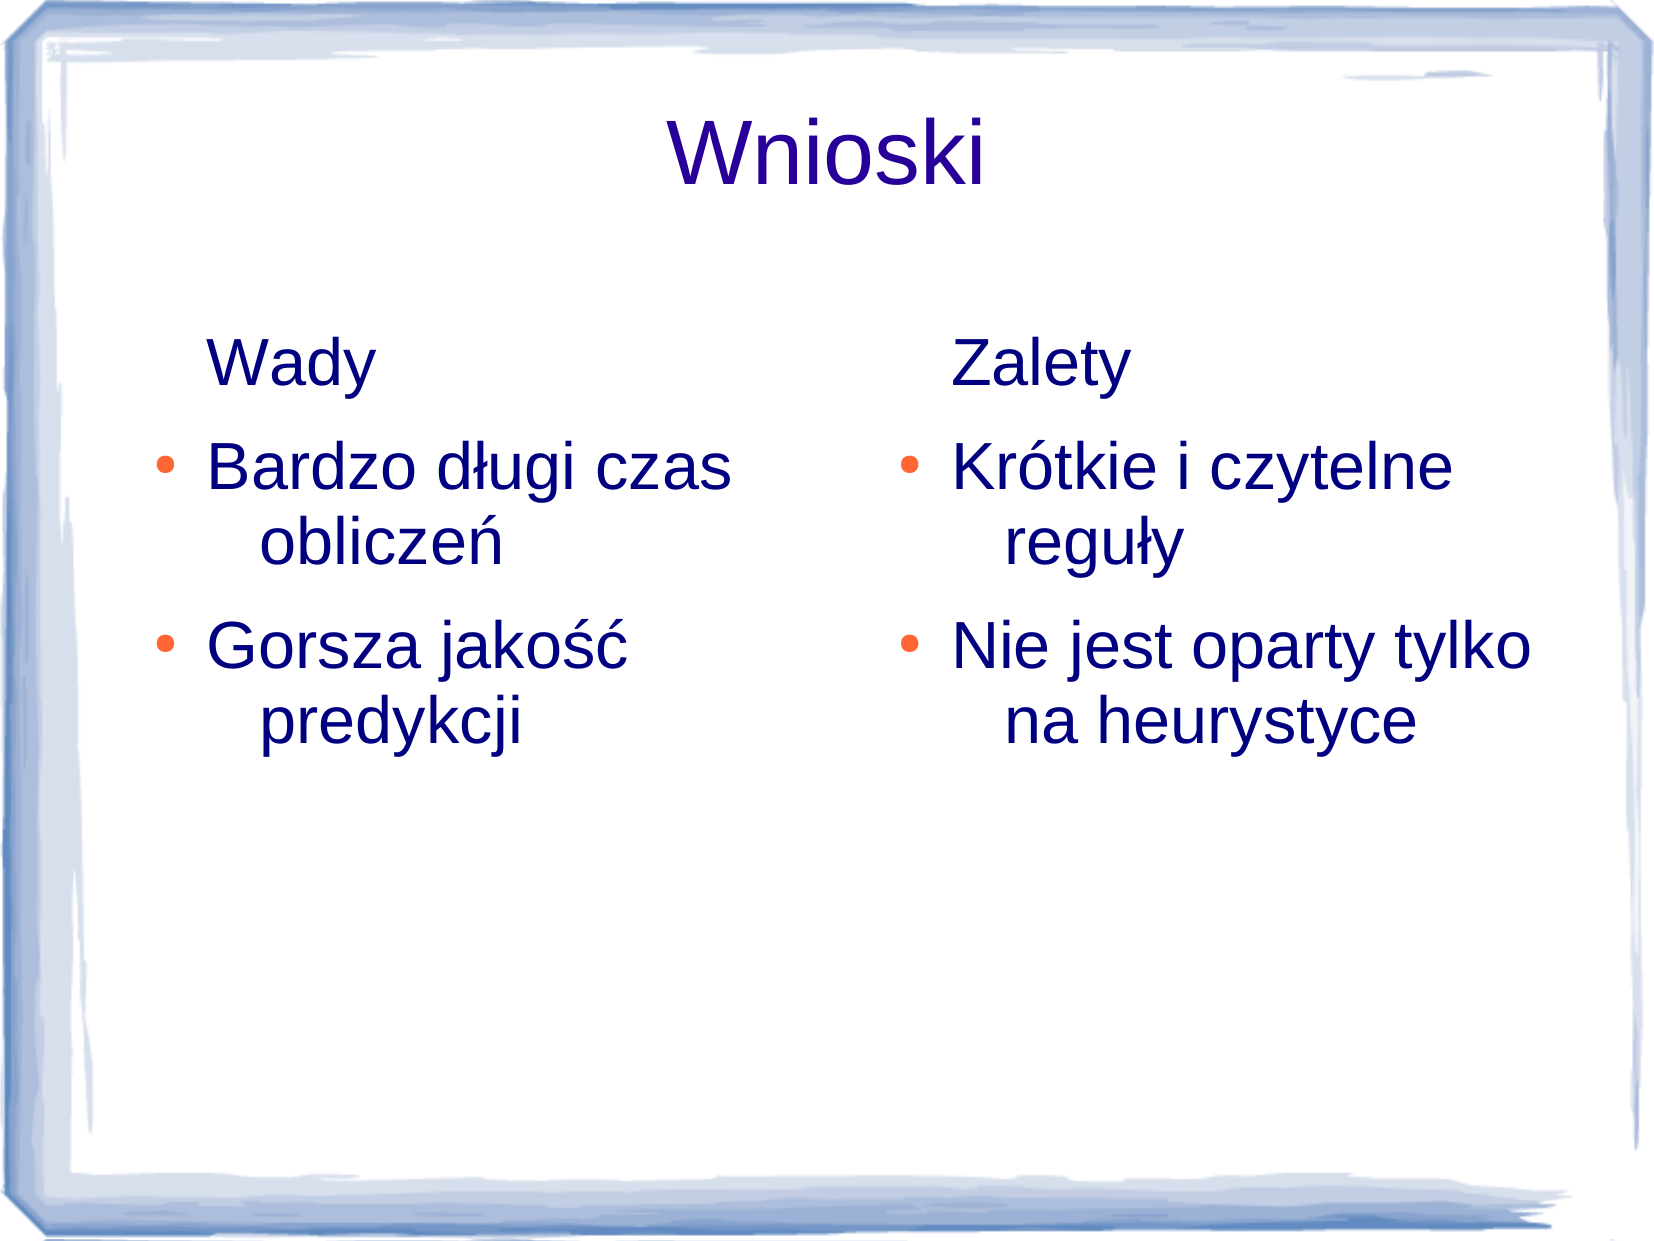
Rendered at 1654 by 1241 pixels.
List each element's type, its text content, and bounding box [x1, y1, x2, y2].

list Wady Bardzo długi czas obliczeń Gorsza jakość predykcji [118, 324, 827, 1004]
picture [0, 0, 1654, 1241]
title Wnioski [82, 49, 1571, 257]
list Zalety Krótkie i czytelne reguły Nie jest oparty tylko na heurystyce [862, 324, 1572, 1004]
